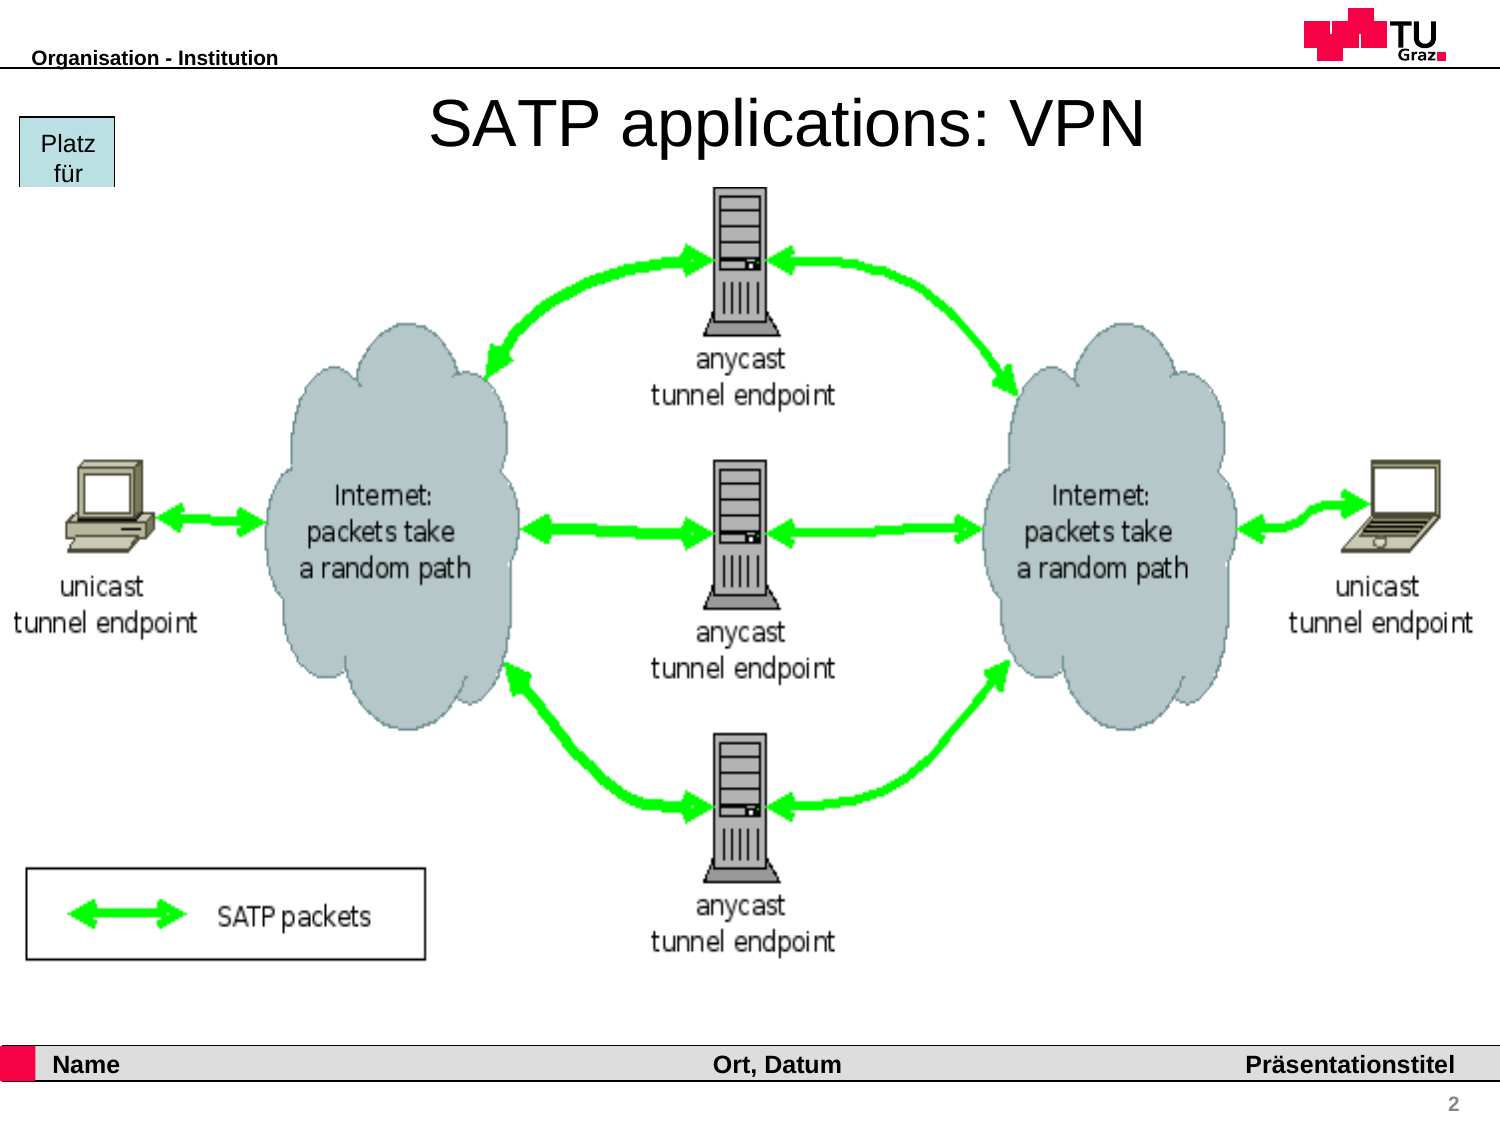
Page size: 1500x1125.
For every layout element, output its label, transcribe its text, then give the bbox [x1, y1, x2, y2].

picture [14, 187, 1477, 976]
title SATP applications: VPN [150, 75, 1426, 173]
